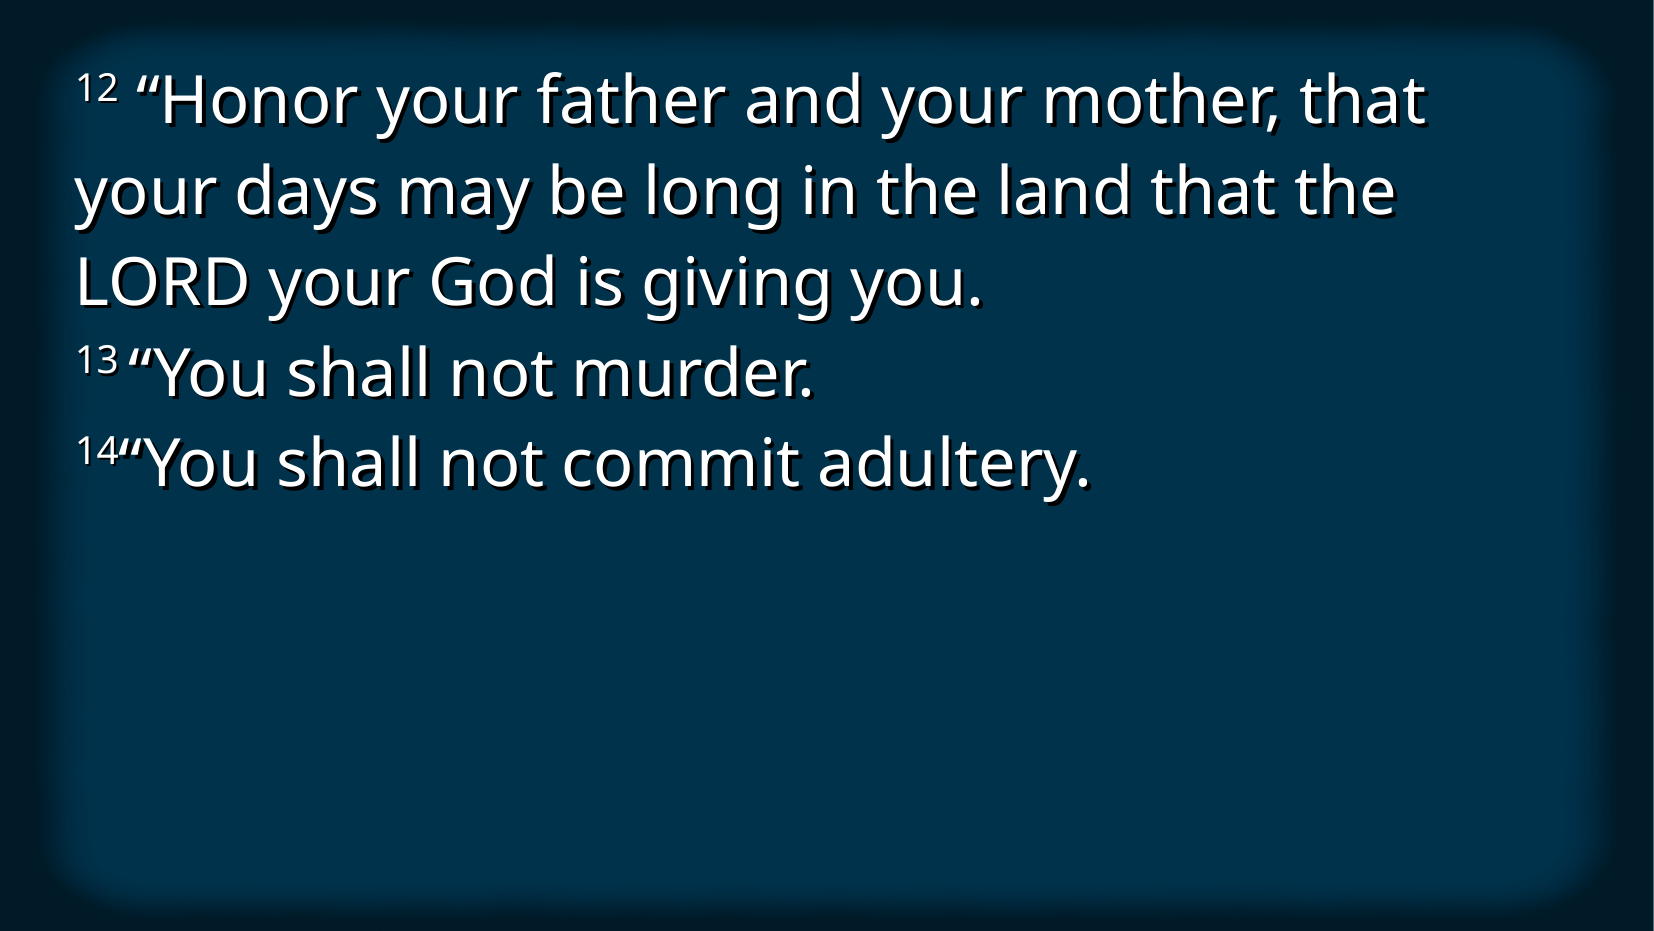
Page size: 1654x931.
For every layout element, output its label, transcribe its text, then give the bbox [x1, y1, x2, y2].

text_box 12 “Honor your father and your mother, that your days may be long in the land that the LORD your God is giving you. 13 “You shall not murder. 14“You shall not commit adultery. [60, 45, 1591, 526]
picture [0, 0, 1654, 931]
